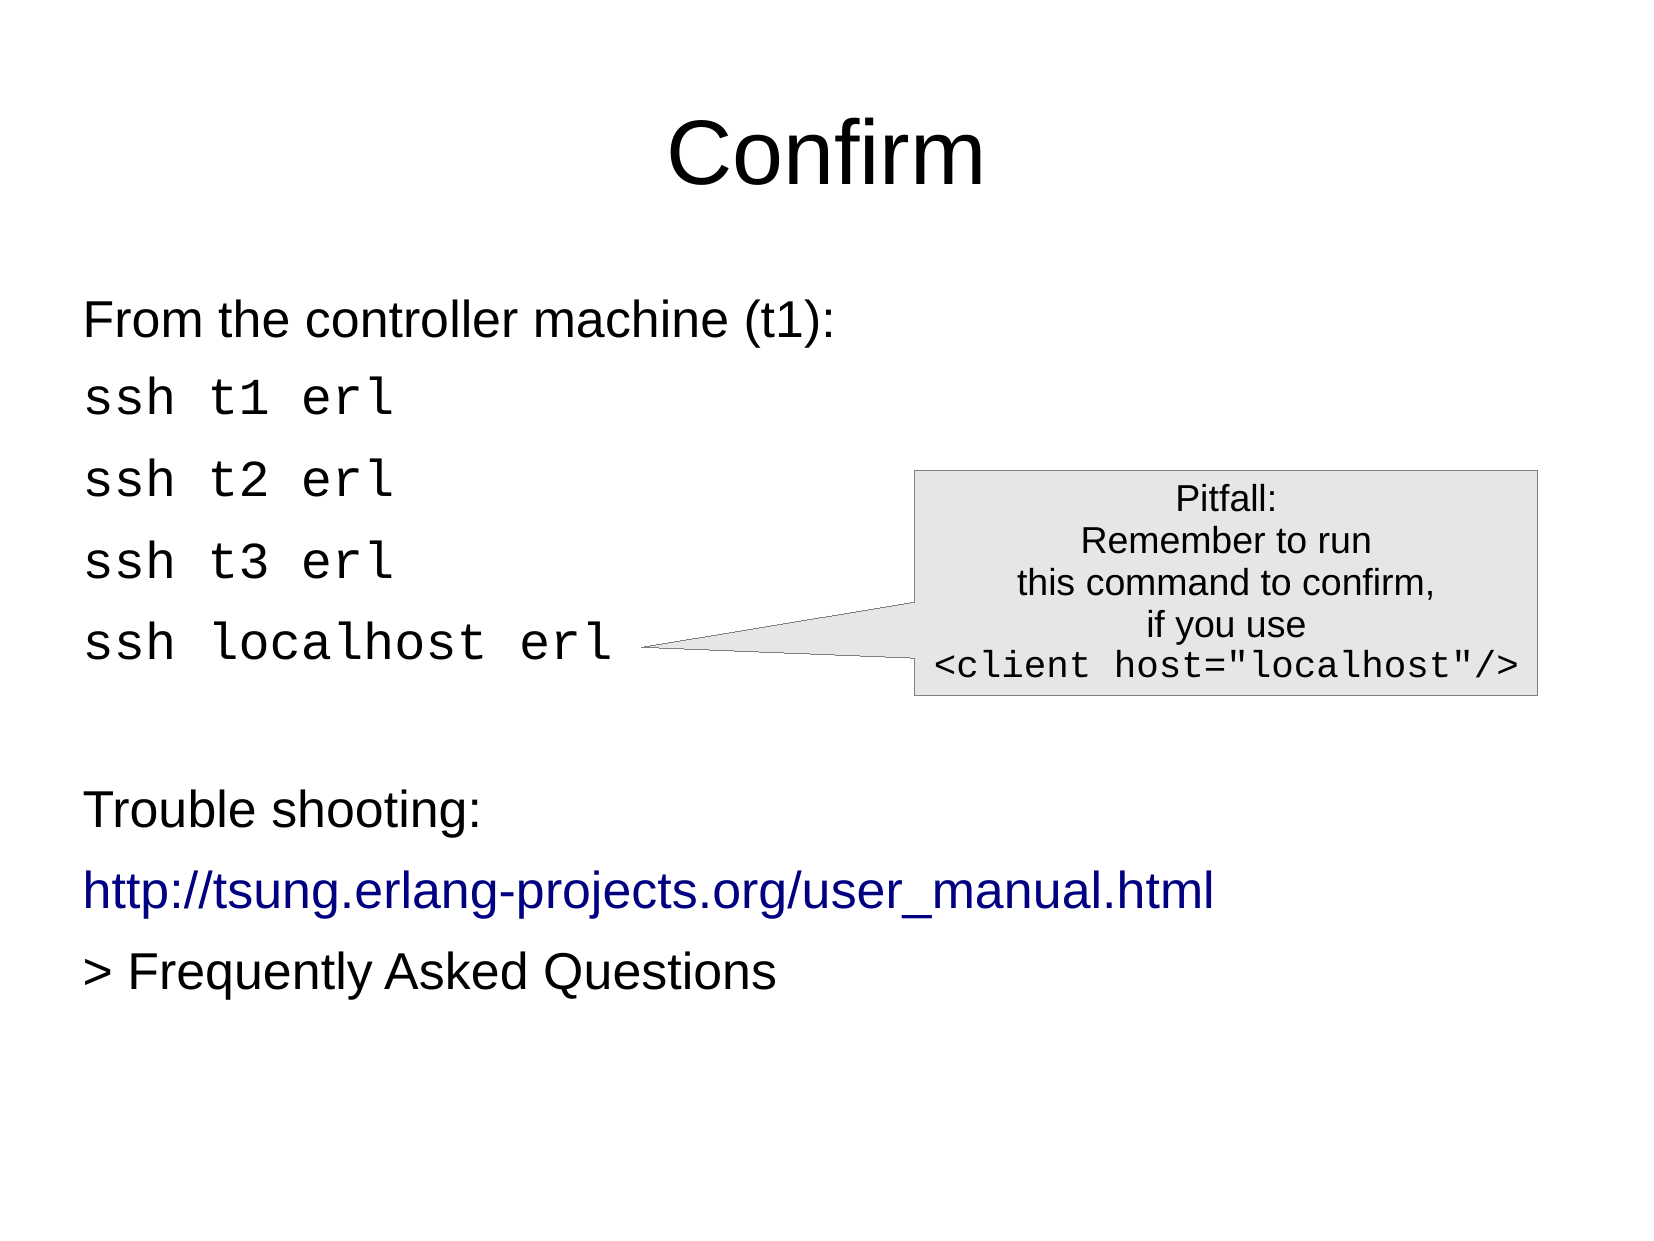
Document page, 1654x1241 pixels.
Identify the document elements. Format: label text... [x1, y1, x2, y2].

title Confirm [82, 49, 1571, 257]
list From the controller machine (t1): ssh t1 erl ssh t2 erl ssh t3 erl ssh localhost erl Trouble shooting: http://tsung.erlang-projects.org/user_manual.html > Frequently Asked Questions [82, 290, 1538, 1010]
text_box Pitfall: Remember to run this command to confirm, if you use <client host="localhost"/> [641, 470, 1538, 696]
